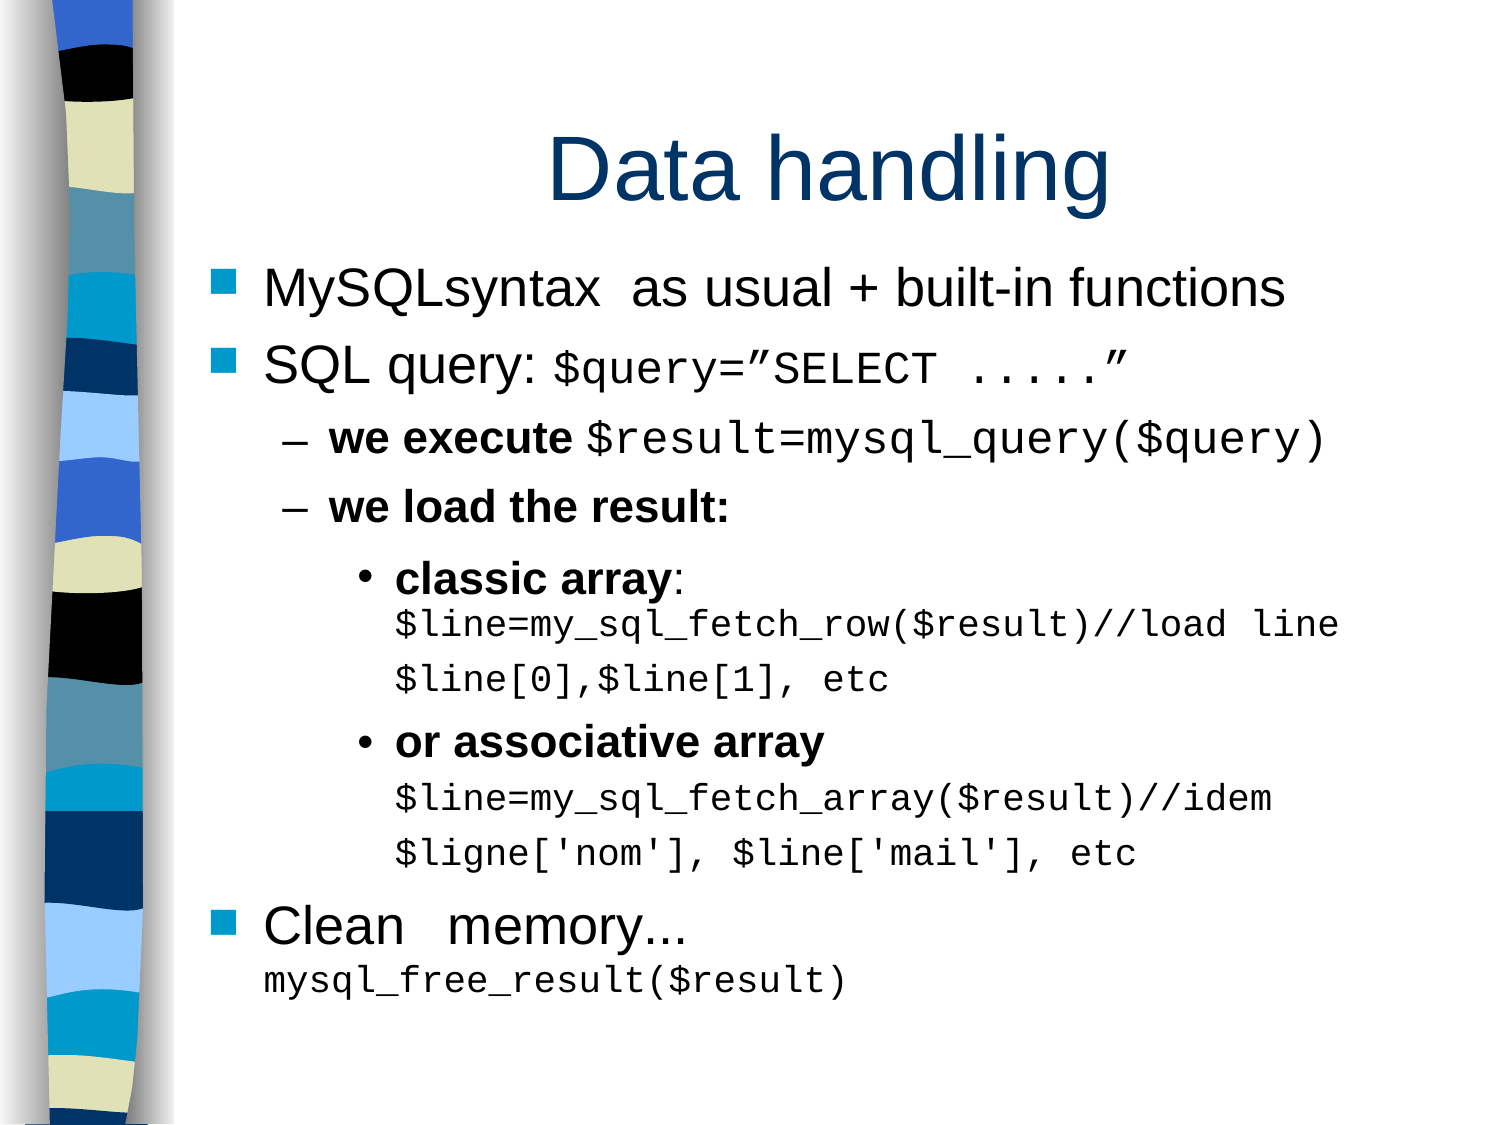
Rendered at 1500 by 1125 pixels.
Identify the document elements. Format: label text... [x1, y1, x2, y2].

list MySQLsyntax as usual + built-in functions SQL query: $query=”SELECT .....” we execute $result=mysql_query($query) we load the result: classic array: $line=my_sql_fetch_row($result)//load line $line[0],$line[1], etc or associative array $line=my_sql_fetch_array($result)//idem $ligne['nom'], $line['mail'], etc Clean memory... mysql_free_result($result) [192, 249, 1468, 1012]
title Data handling [192, 74, 1468, 249]
